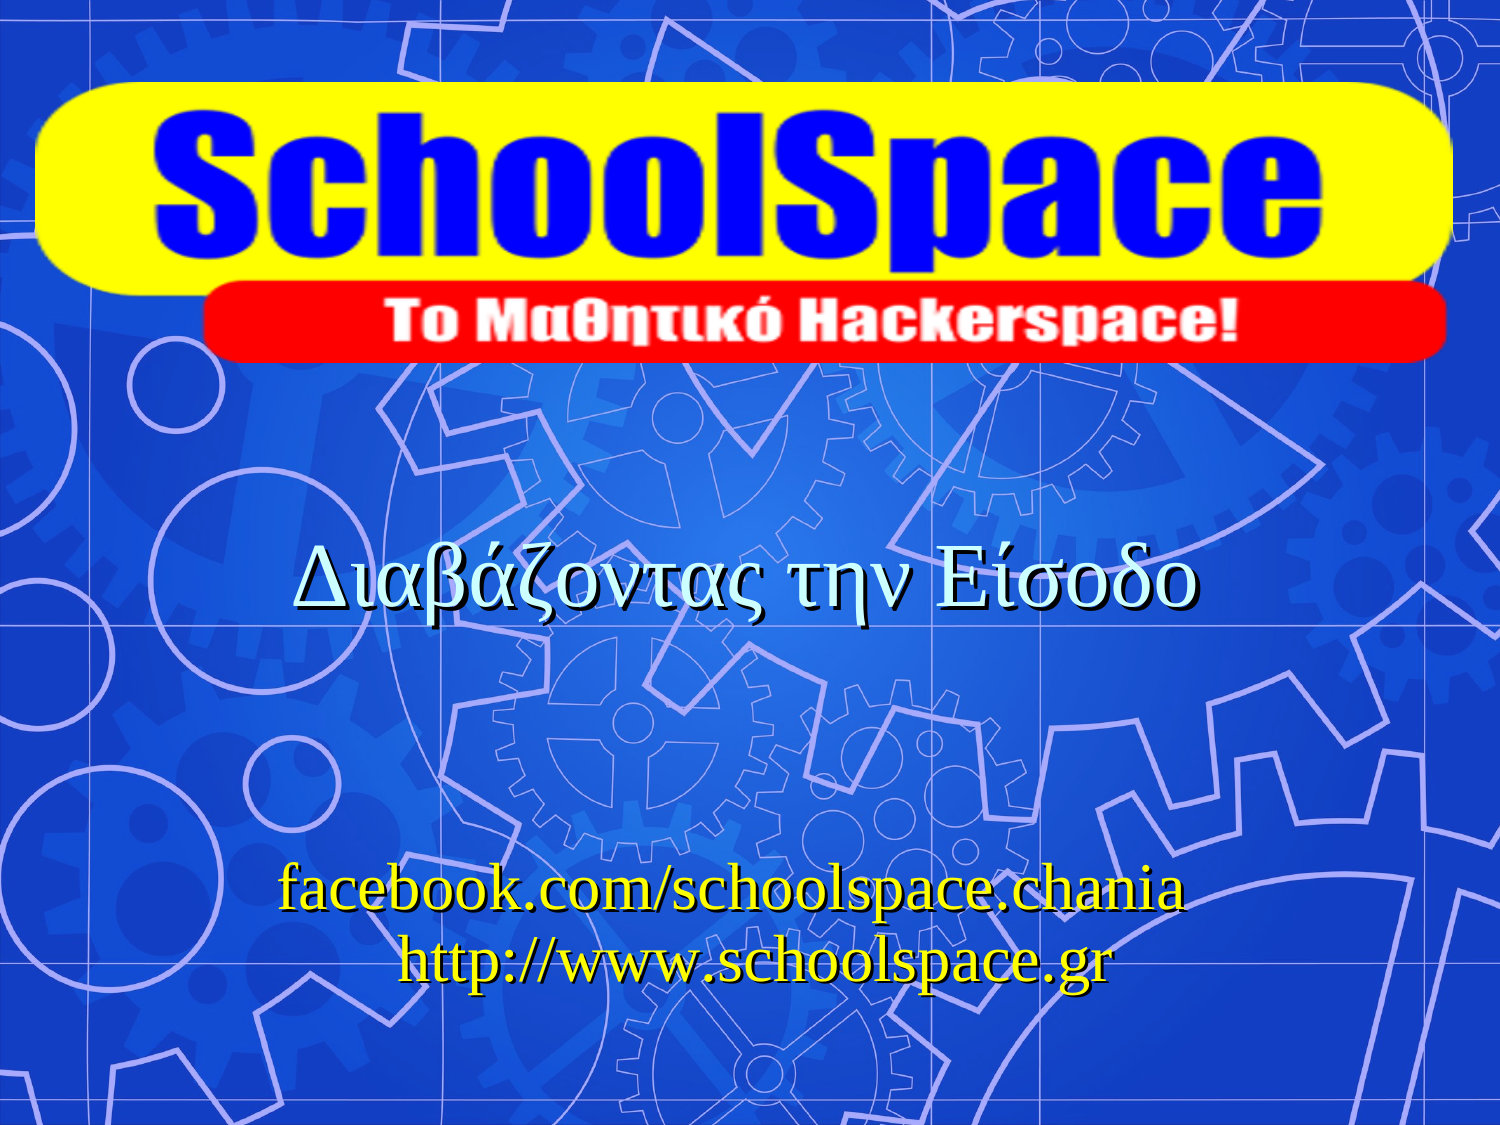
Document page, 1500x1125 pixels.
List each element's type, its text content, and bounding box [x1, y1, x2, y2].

title http://www.schoolspace.gr [70, 833, 1441, 1075]
title Διαβάζοντας την Είσοδο [42, 437, 1449, 703]
title facebook.com/schoolspace.chania [47, 762, 1417, 1004]
picture [0, 0, 1500, 1125]
